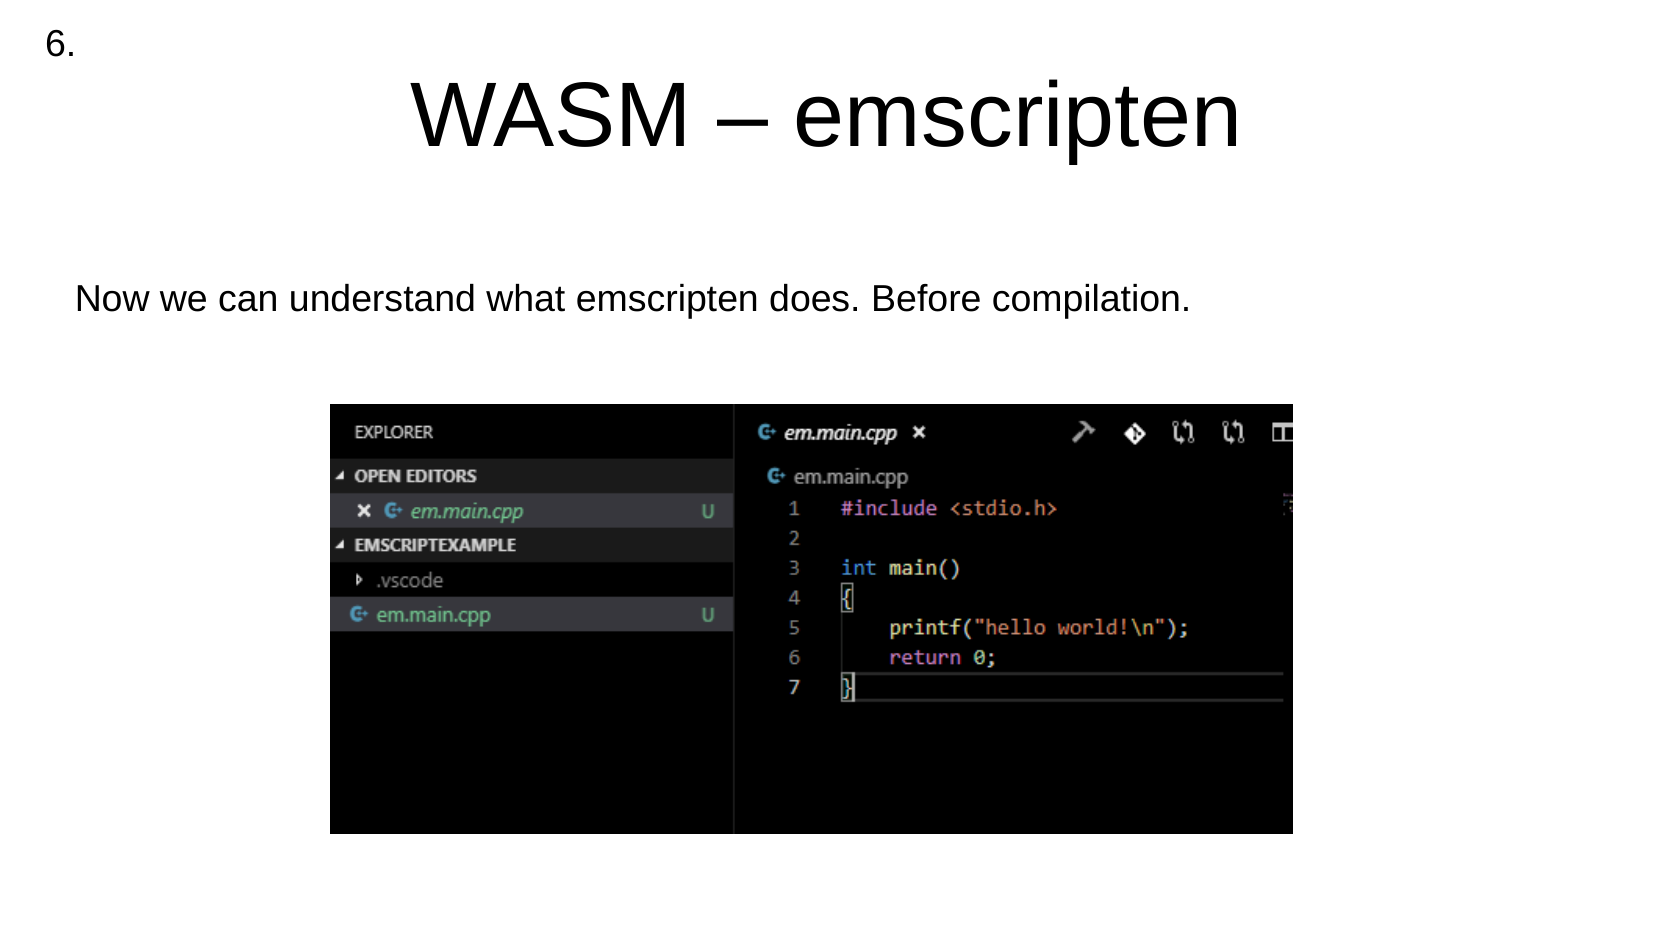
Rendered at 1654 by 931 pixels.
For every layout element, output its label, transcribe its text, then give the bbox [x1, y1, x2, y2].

text_box 6. [30, 15, 92, 72]
text_box Now we can understand what emscripten does. Before compilation. [60, 270, 1396, 376]
title WASM – emscripten [82, 37, 1571, 193]
picture [330, 404, 1293, 834]
